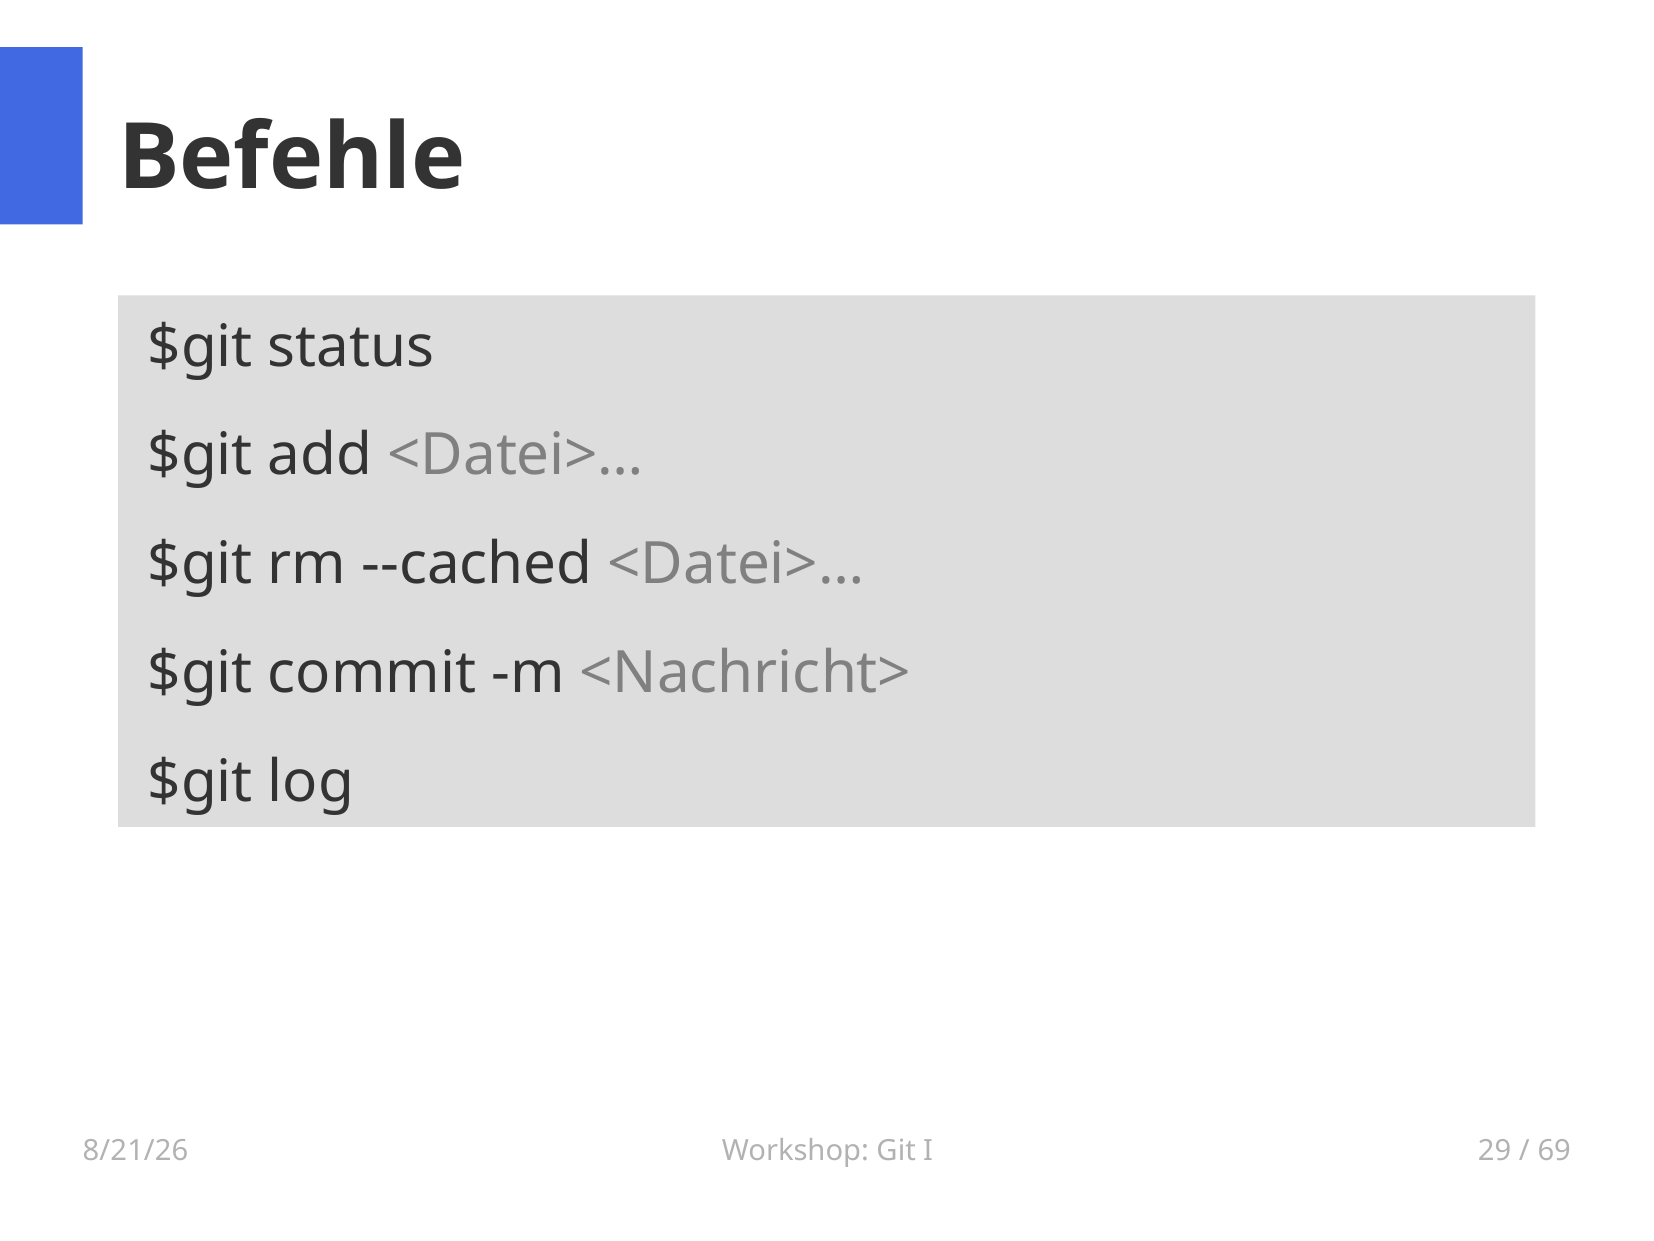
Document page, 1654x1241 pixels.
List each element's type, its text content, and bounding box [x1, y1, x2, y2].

list $git status $git add <Datei>… $git rm --cached <Datei>… $git commit -m <Nachricht> $git log [118, 295, 1536, 827]
title Befehle [118, 49, 1571, 257]
